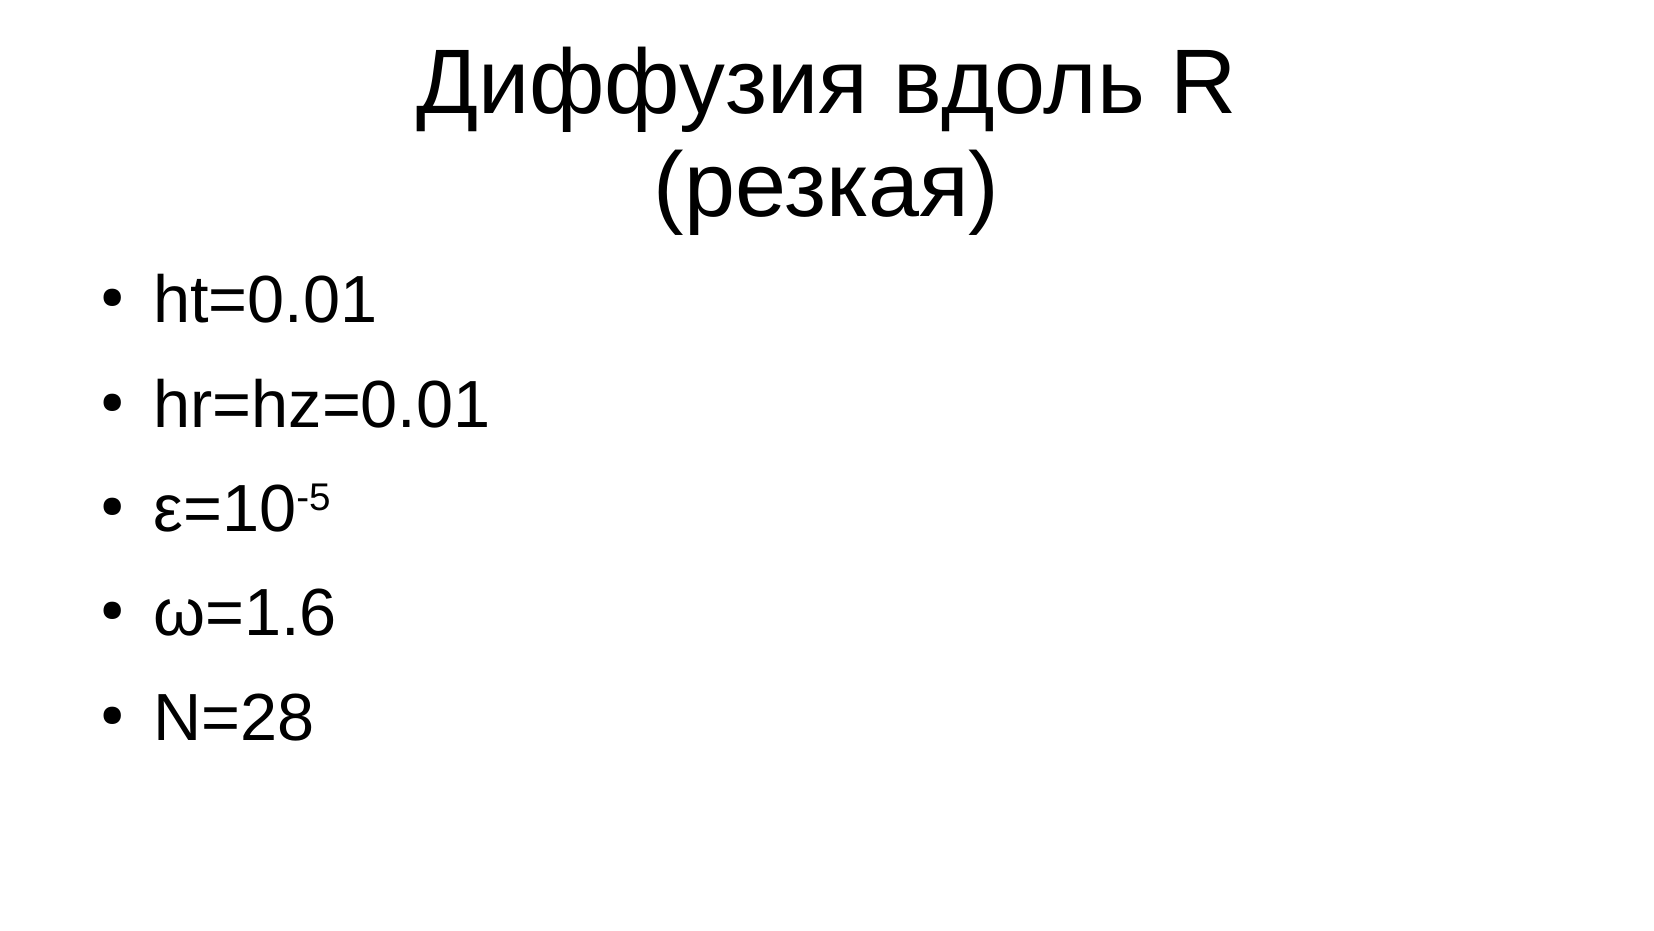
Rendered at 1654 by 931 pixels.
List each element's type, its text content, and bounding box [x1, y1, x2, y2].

list ht=0.01 hr=hz=0.01 ε=10-5 ω=1.6 N=28 [82, 262, 1571, 802]
title Диффузия вдоль R (резкая) [82, 41, 1571, 226]
